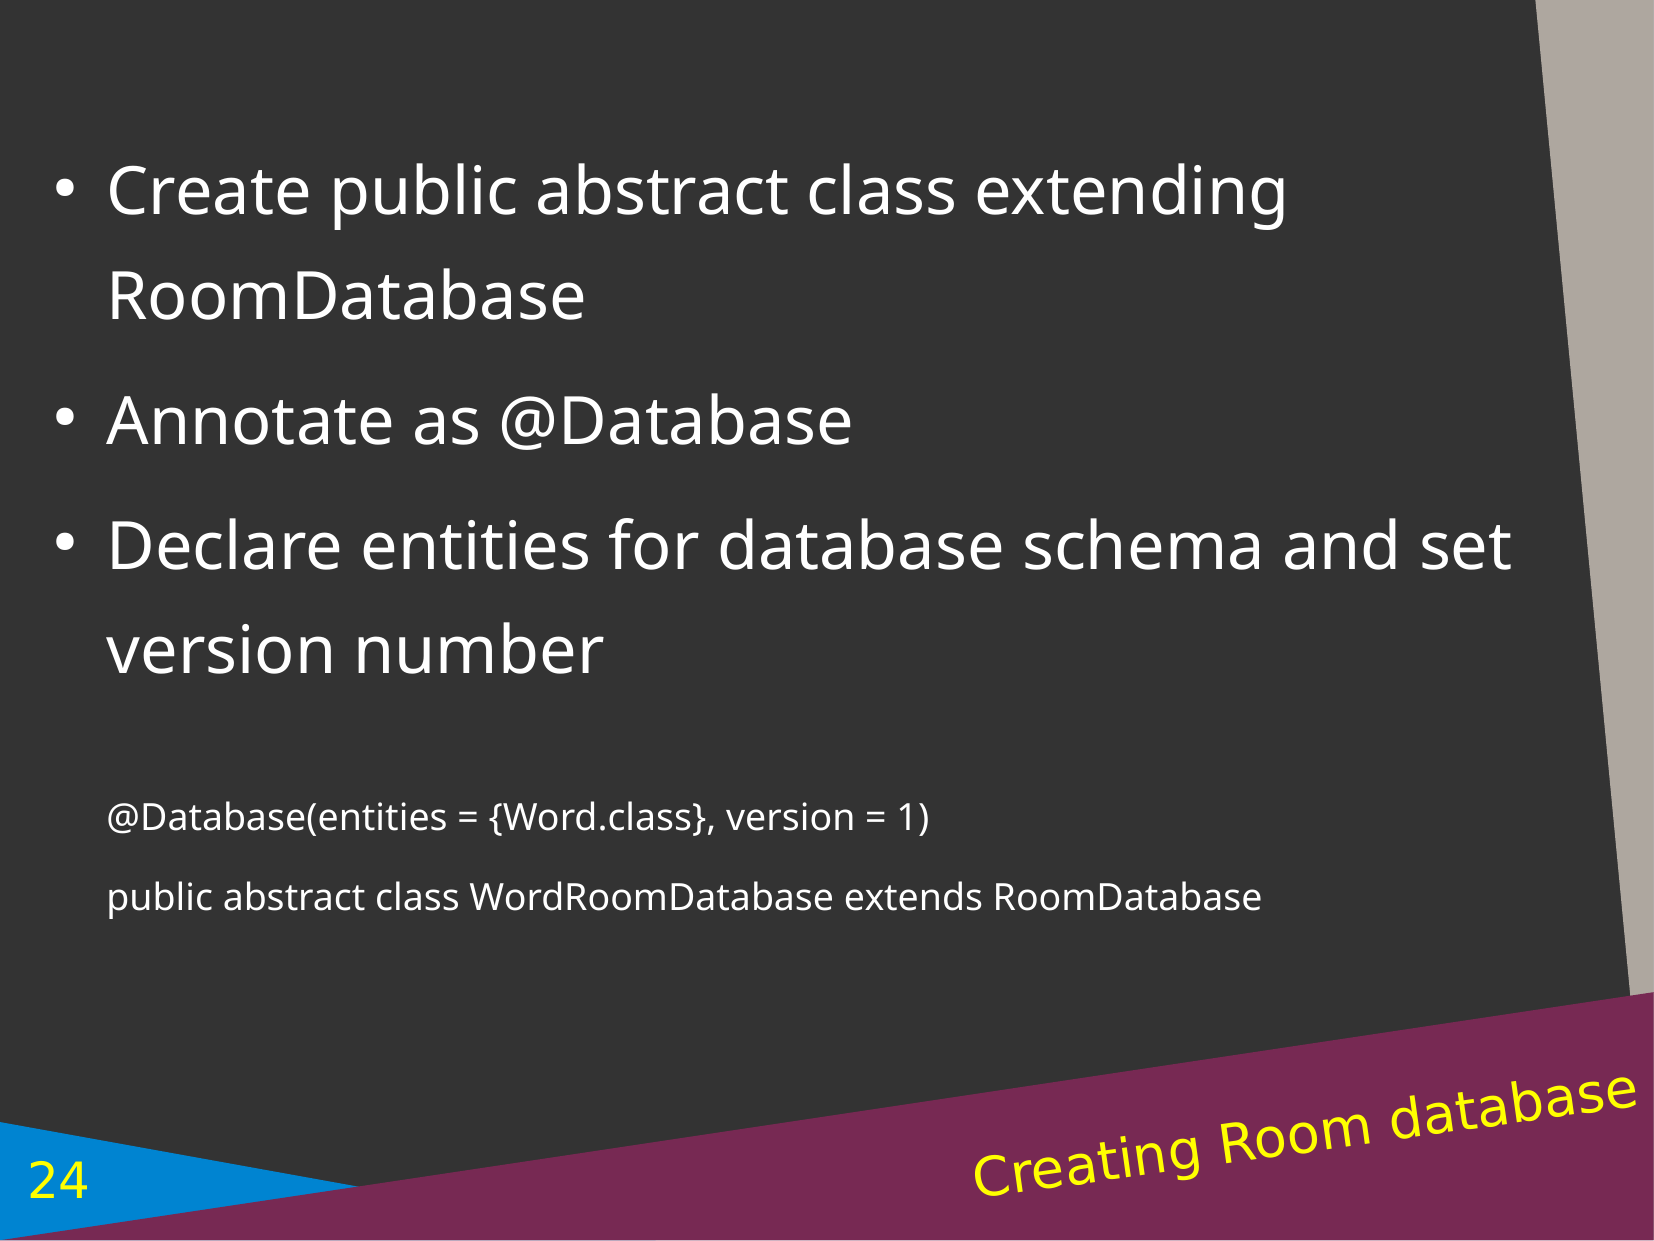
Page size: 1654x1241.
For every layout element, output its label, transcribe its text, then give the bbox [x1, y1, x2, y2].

list Create public abstract class extending RoomDatabase Annotate as @Database Declare entities for database schema and set version number @Database(entities = {Word.class}, version = 1) public abstract class WordRoomDatabase extends RoomDatabase [35, 59, 1524, 993]
title Creating Room database [956, 995, 1654, 1241]
